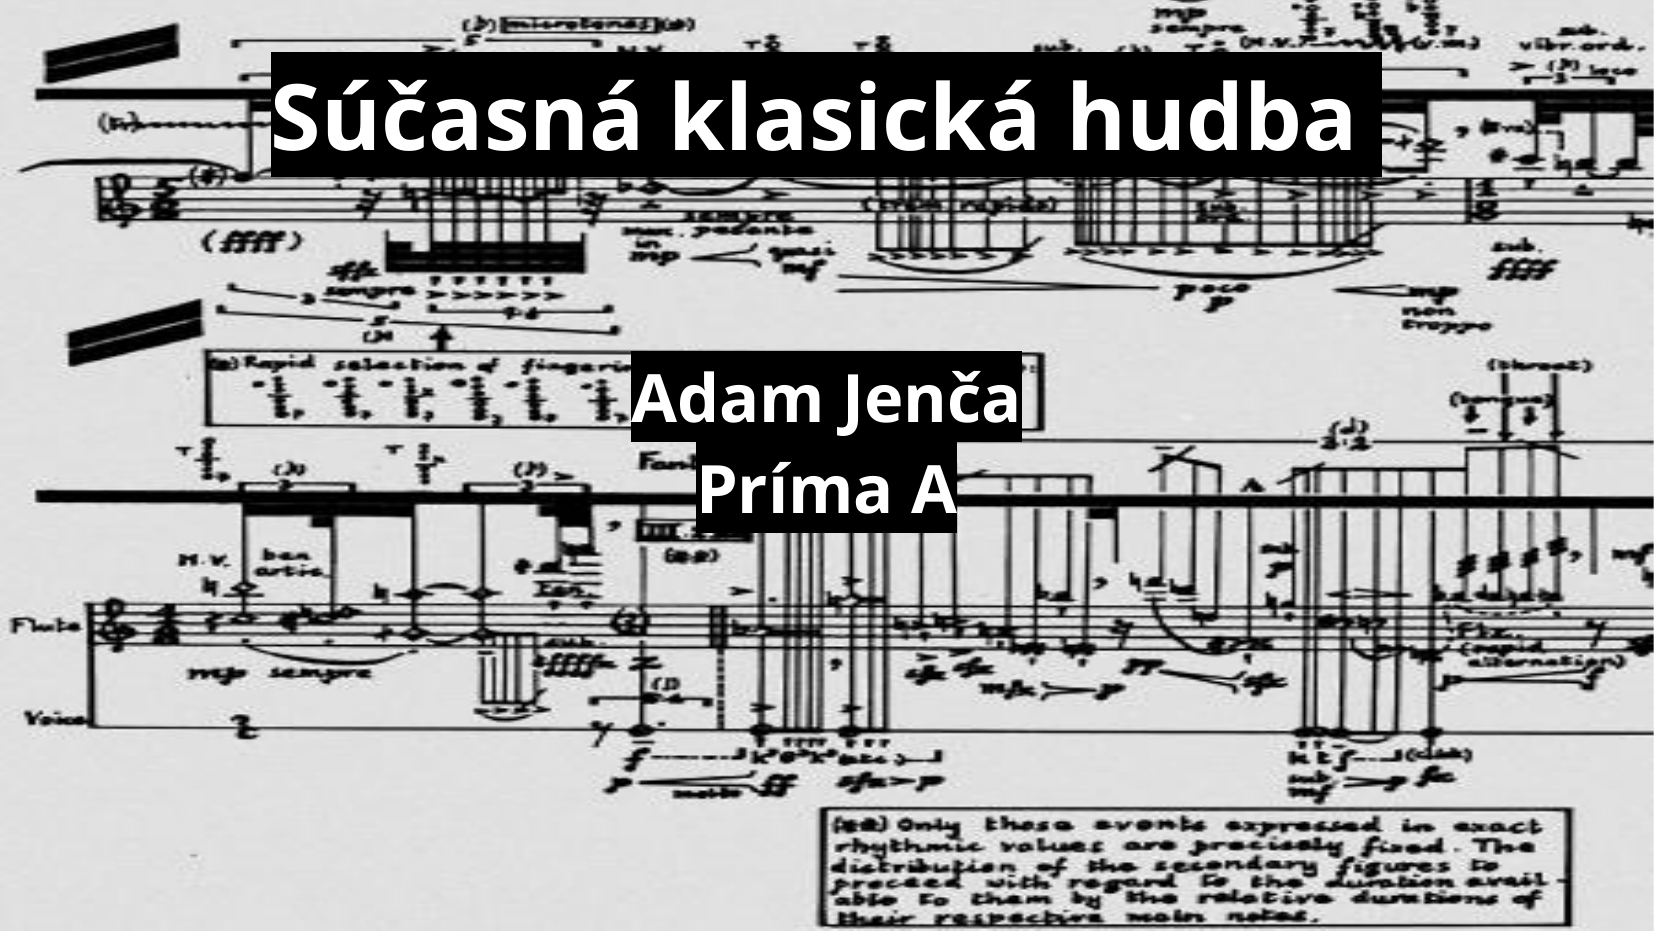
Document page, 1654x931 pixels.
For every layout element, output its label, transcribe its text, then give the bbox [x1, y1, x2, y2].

picture [0, 0, 1654, 931]
title Súčasná klasická hudba [82, 37, 1571, 193]
subtitle Adam Jenča Príma A [82, 217, 1571, 758]
